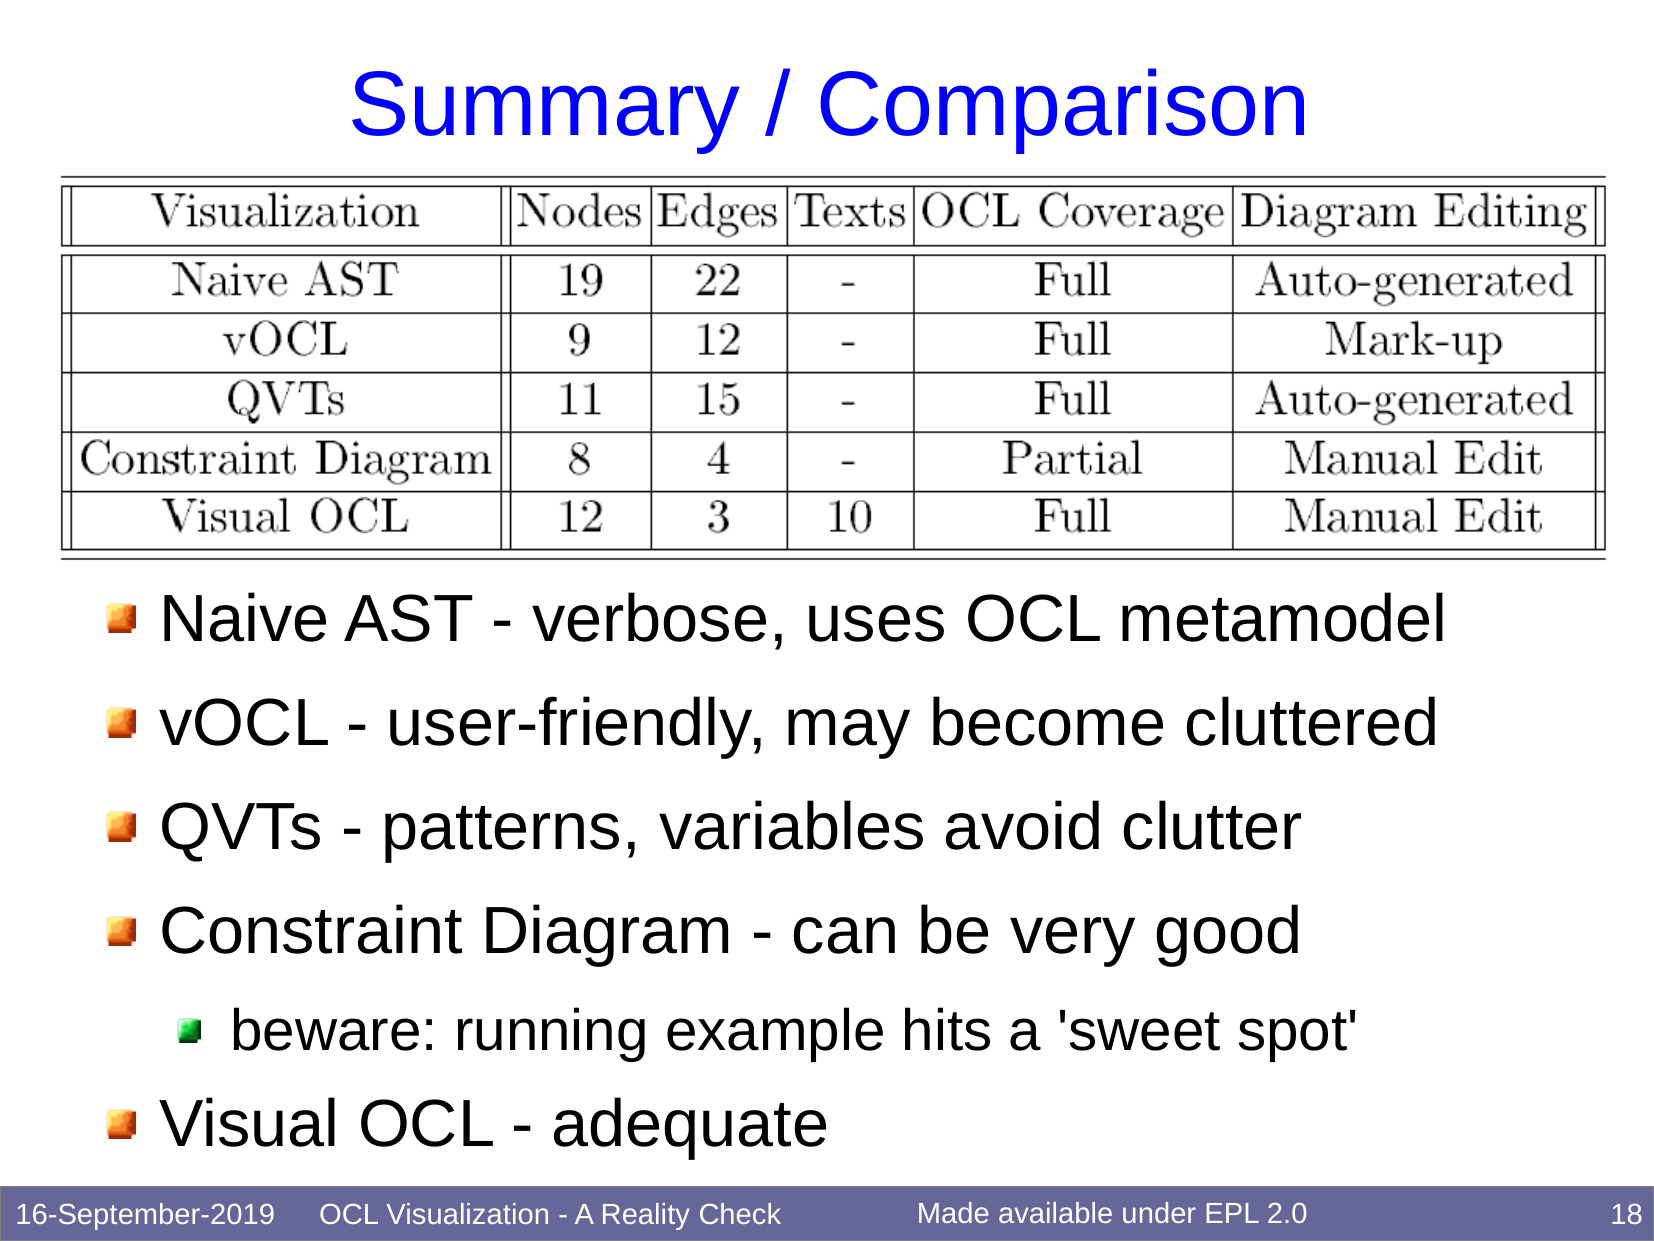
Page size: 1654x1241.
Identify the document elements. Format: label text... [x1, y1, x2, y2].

title Summary / Comparison [24, 49, 1637, 158]
list Naive AST - verbose, uses OCL metamodel vOCL - user-friendly, may become cluttered QVTs - patterns, variables avoid clutter Constraint Diagram - can be very good beware: running example hits a 'sweet spot' Visual OCL - adequate [88, 580, 1562, 1177]
picture [52, 167, 1617, 571]
